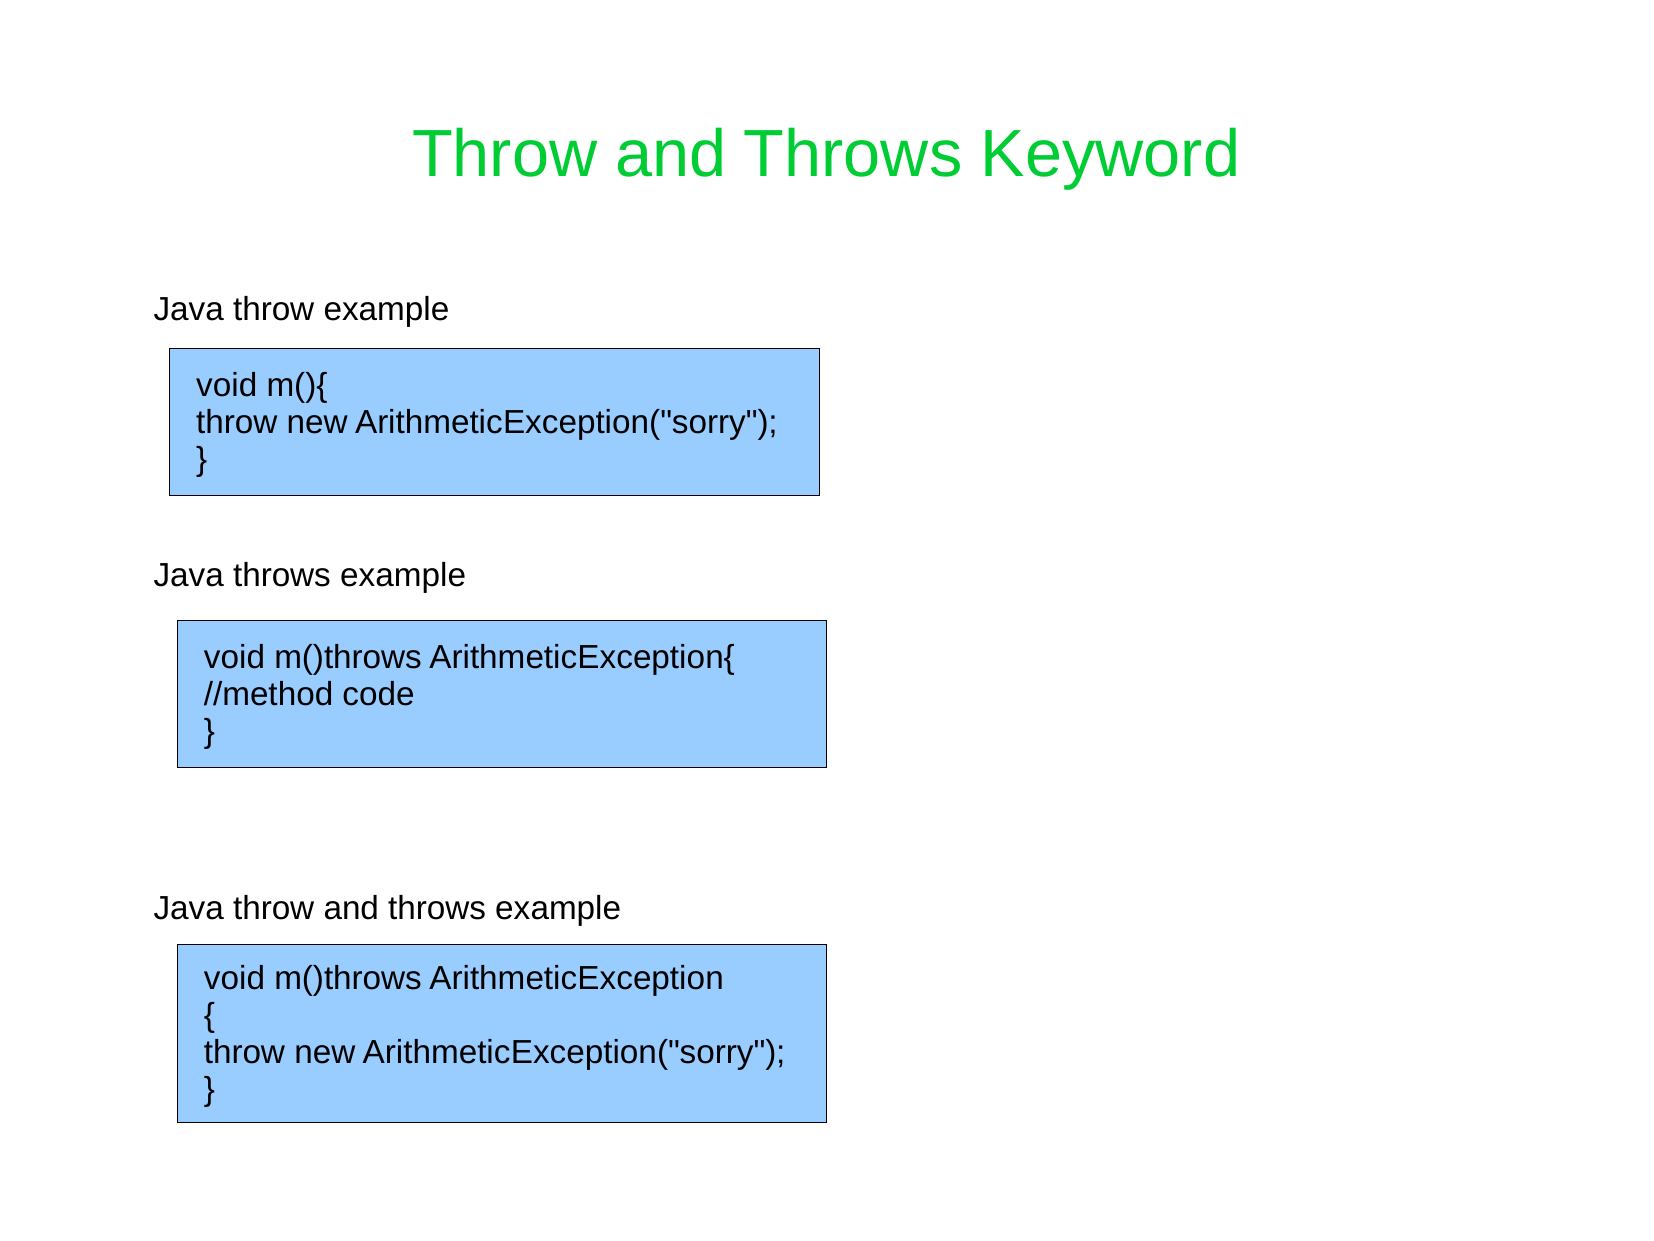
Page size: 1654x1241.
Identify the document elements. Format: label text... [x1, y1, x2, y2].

text_box void m()throws ArithmeticException{ //method code } [177, 620, 827, 768]
text_box void m(){ throw new ArithmeticException("sorry"); } [169, 348, 820, 496]
text_box void m()throws ArithmeticException { throw new ArithmeticException("sorry"); } [177, 944, 827, 1123]
list Java throw example Java throws example Java throw and throws example [82, 290, 1571, 1010]
title Throw and Throws Keyword [82, 49, 1571, 257]
